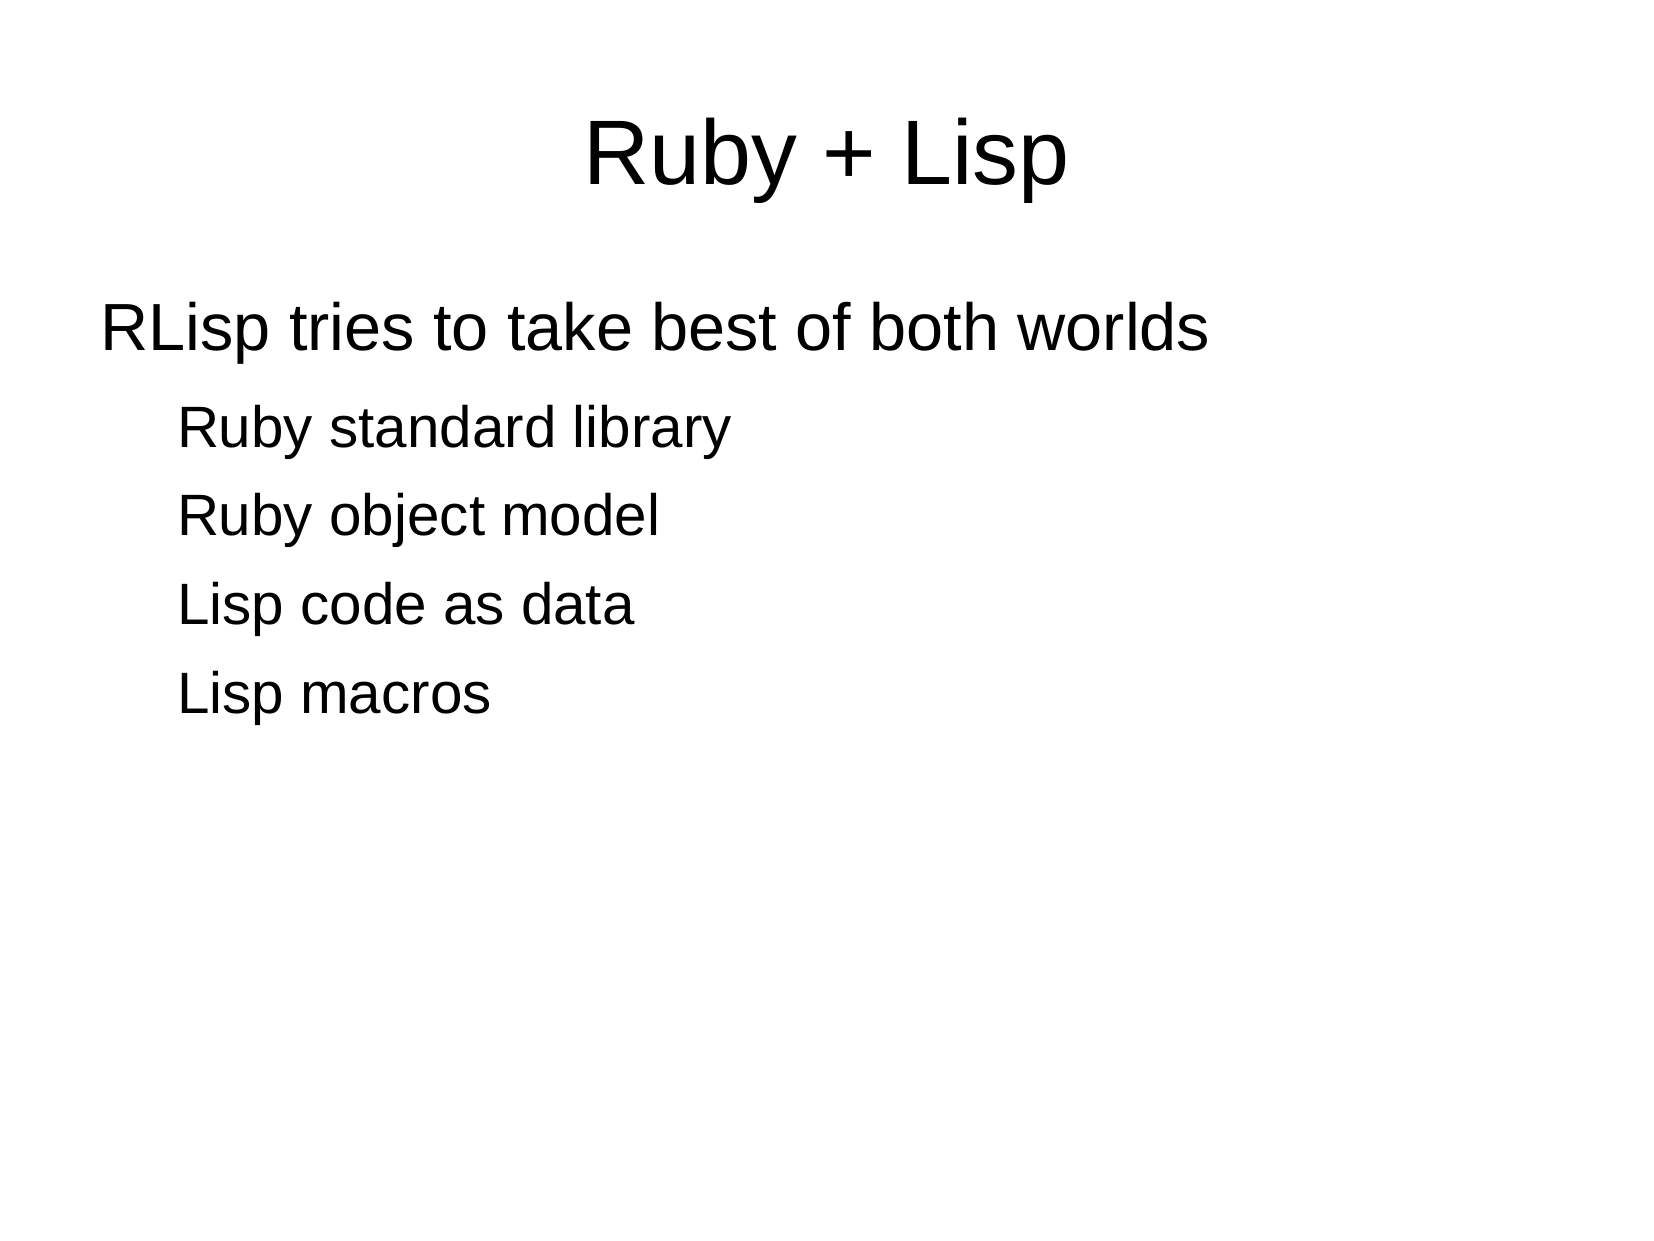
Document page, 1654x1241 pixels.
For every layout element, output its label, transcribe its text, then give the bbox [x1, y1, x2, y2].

title Ruby + Lisp [82, 56, 1571, 250]
list RLisp tries to take best of both worlds Ruby standard library Ruby object model Lisp code as data Lisp macros [82, 290, 1571, 1094]
